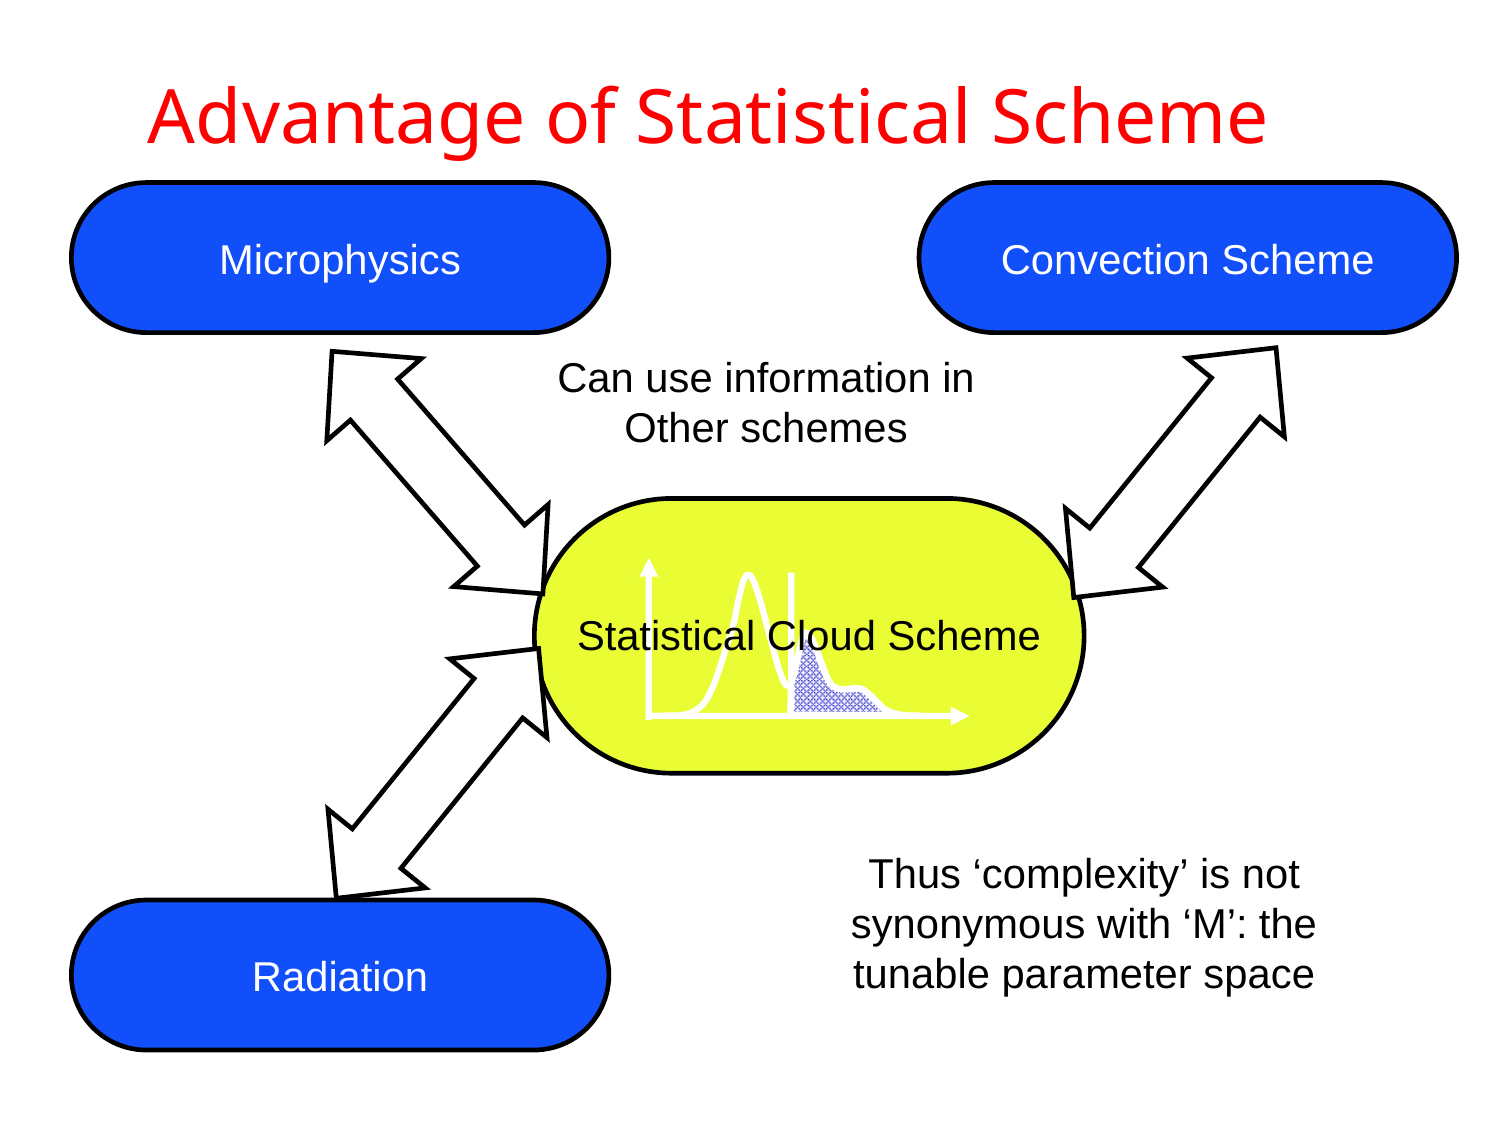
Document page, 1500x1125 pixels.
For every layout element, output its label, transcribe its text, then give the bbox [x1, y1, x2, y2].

text_box Statistical Cloud Scheme [562, 600, 1057, 667]
text_box Radiation [71, 900, 609, 1051]
title Advantage of Statistical Scheme [108, 16, 1309, 212]
text_box Thus ‘complexity’ is not synonymous with ‘M’: the tunable parameter space [767, 839, 1401, 1006]
text_box Can use information in Other schemes [542, 343, 990, 459]
text_box Convection Scheme [919, 182, 1457, 333]
text_box Microphysics [71, 182, 609, 333]
text_box [326, 347, 1285, 899]
